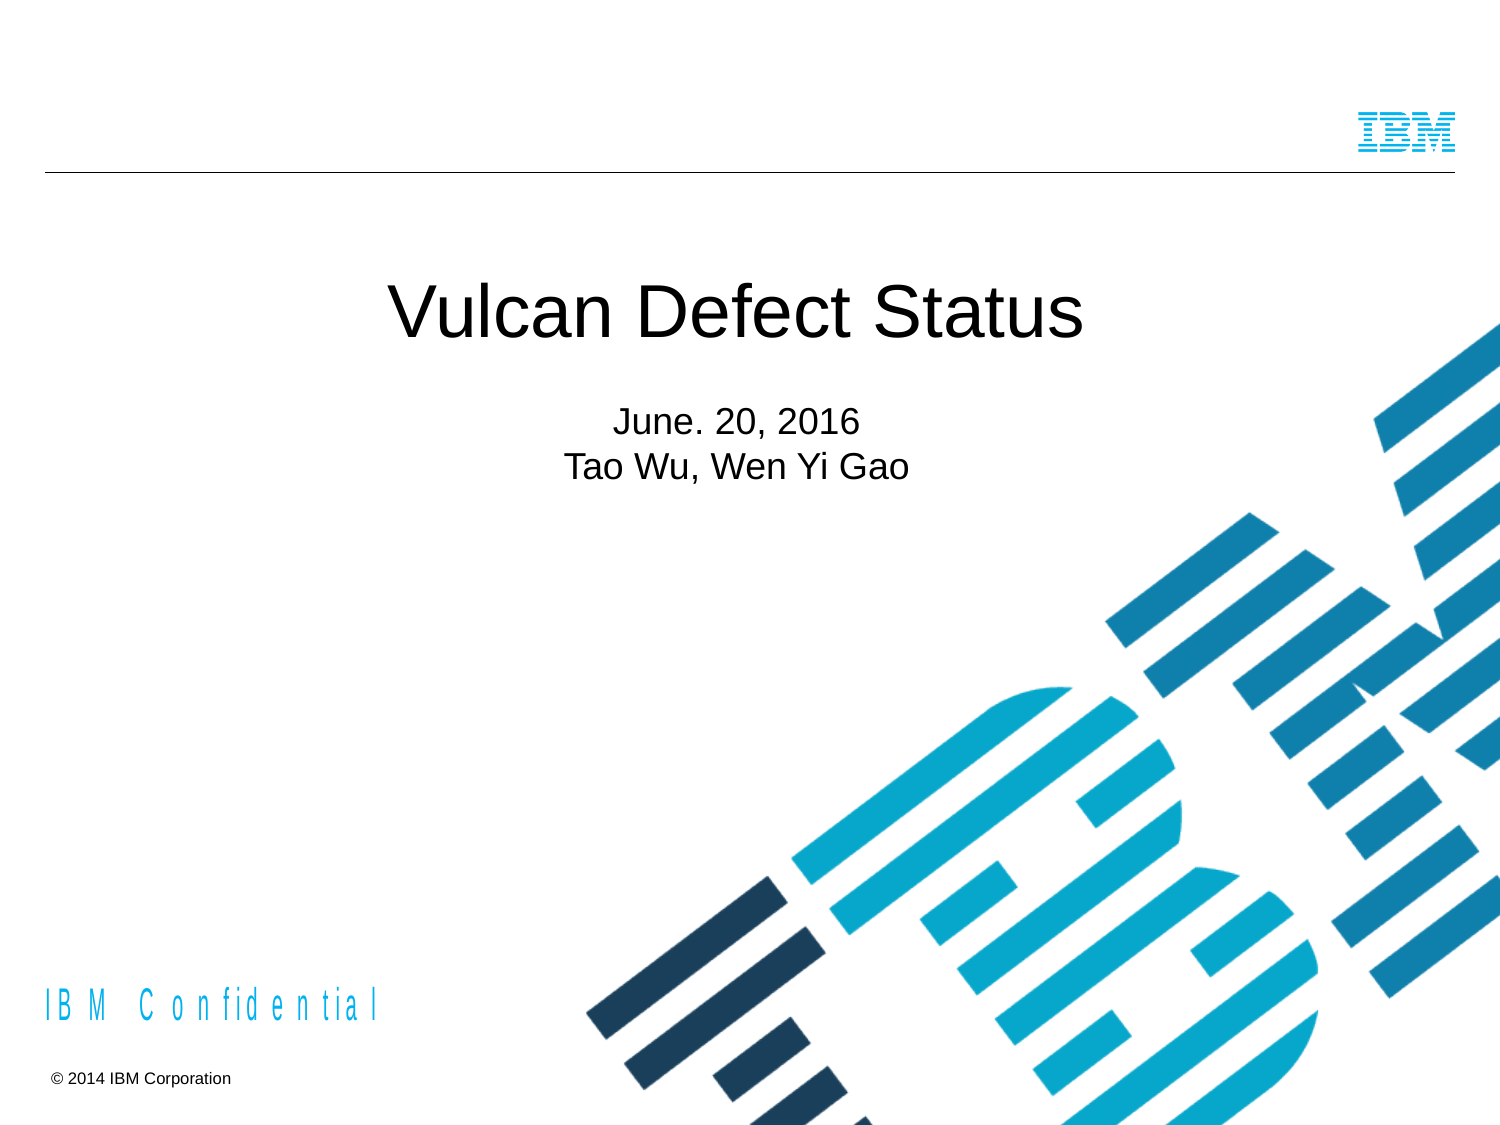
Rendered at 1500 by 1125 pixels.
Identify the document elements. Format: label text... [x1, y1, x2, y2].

picture [1358, 112, 1455, 152]
title Vulcan Defect Status June. 20, 2016 Tao Wu, Wen Yi Gao [22, 196, 1416, 554]
picture [29, 972, 400, 1040]
picture [585, 308, 1500, 1125]
